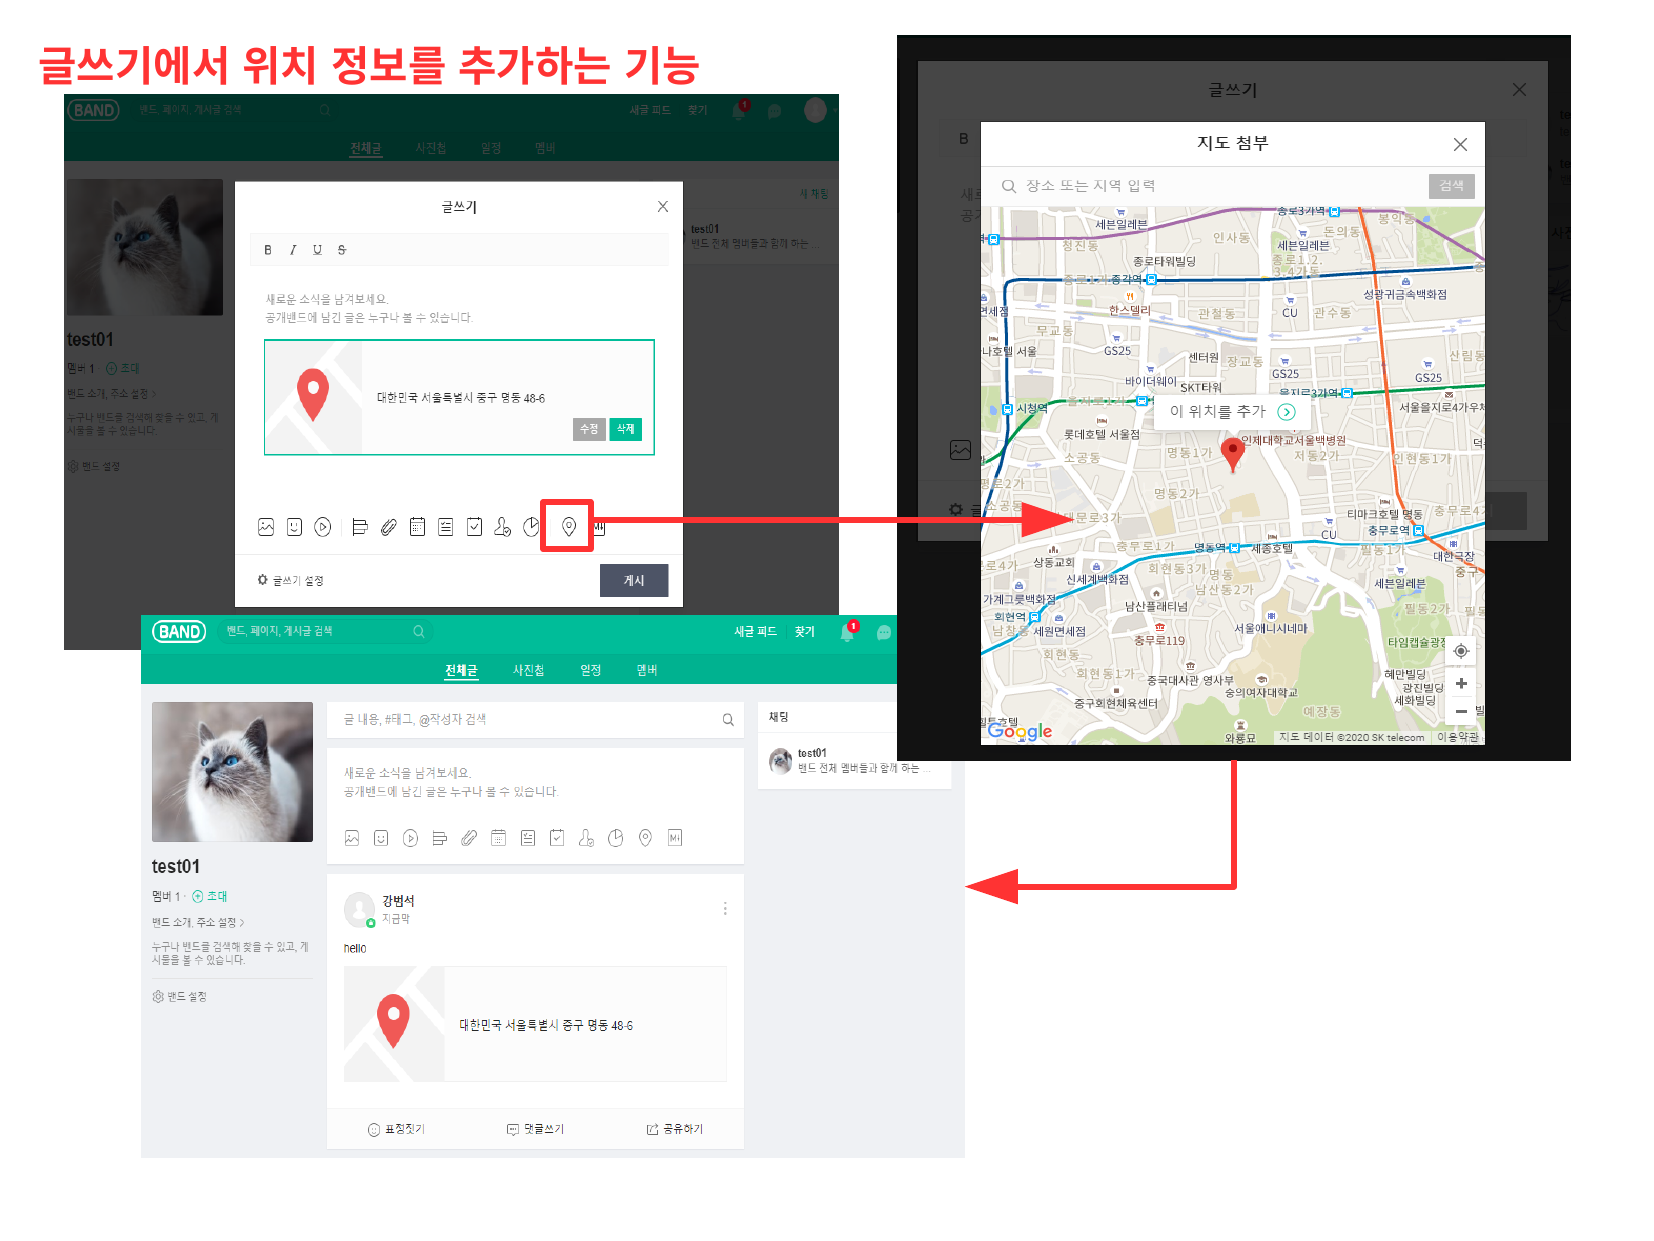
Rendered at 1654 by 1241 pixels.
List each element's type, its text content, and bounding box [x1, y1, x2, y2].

picture [64, 35, 1571, 1158]
picture [546, 505, 588, 546]
text_box 글쓰기에서 위치 정보를 추가하는 기능 [23, 25, 798, 89]
